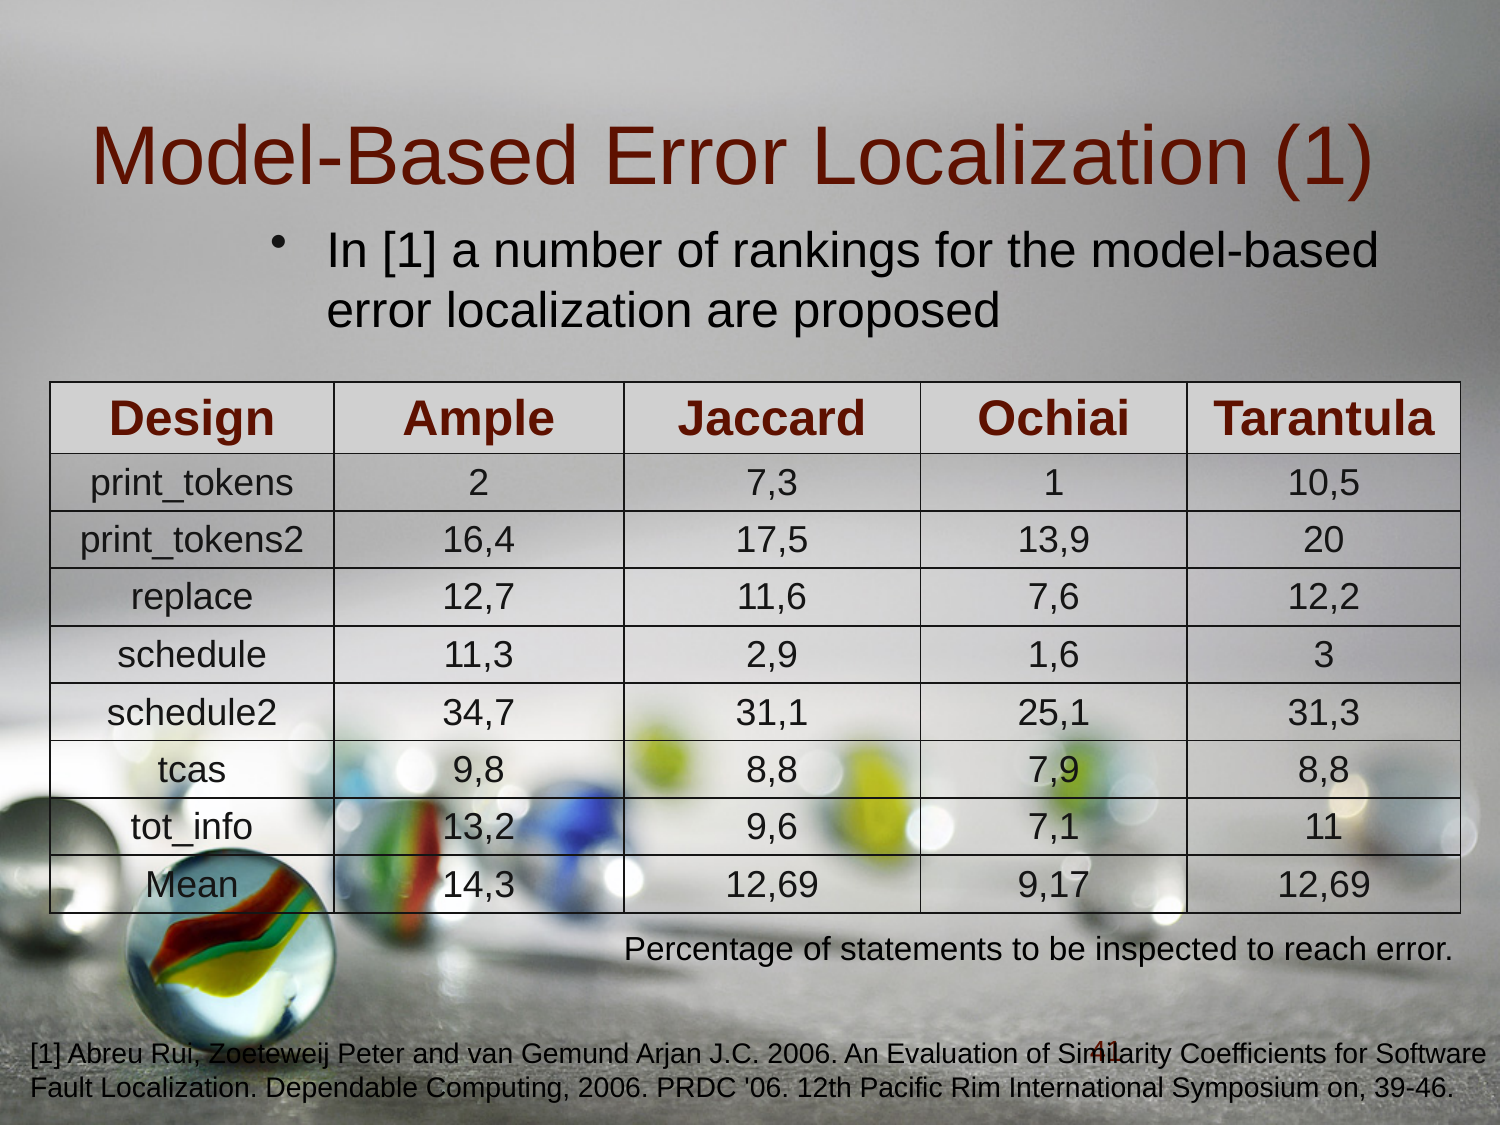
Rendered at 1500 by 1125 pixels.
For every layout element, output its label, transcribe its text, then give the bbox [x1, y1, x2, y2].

table_cell tot_info [51, 799, 333, 854]
table_cell 12,7 [335, 569, 623, 625]
table_cell 10,5 [1188, 454, 1460, 510]
table_header Ochiai [921, 383, 1186, 453]
table_cell 16,4 [335, 512, 623, 567]
table_cell 25,1 [921, 684, 1186, 740]
table_cell replace [51, 569, 333, 625]
table_cell 31,1 [625, 684, 920, 740]
table_cell 11,3 [335, 627, 623, 682]
table_cell 2 [335, 454, 623, 510]
table_cell 31,3 [1188, 684, 1460, 740]
table_cell 13,2 [335, 799, 623, 854]
list In [1] a number of rankings for the model-based error localization are proposed [255, 210, 1425, 341]
table_cell 11,6 [625, 569, 920, 625]
table_cell 9,17 [921, 856, 1186, 912]
title Model-Based Error Localization (1) [75, 57, 1425, 245]
table_cell schedule [51, 627, 333, 682]
table_cell 7,1 [921, 799, 1186, 854]
table_cell tcas [51, 741, 333, 797]
table_cell 17,5 [625, 512, 920, 567]
table_cell 12,69 [1188, 856, 1460, 912]
picture [0, 0, 1500, 1125]
table_cell 3 [1188, 627, 1460, 682]
text_box Percentage of statements to be inspected to reach error. [45, 930, 1456, 1020]
table_header Design [51, 383, 333, 453]
table_cell 12,69 [625, 856, 920, 912]
table_cell 11 [1188, 799, 1460, 854]
table_cell 1 [921, 454, 1186, 510]
text_box [1] Abreu Rui, Zoeteweij Peter and van Gemund Arjan J.C. 2006. An Evaluation of Similarity Coefficients for Software Fault Localization. Dependable Computing, 2006. PRDC '06. 12th Pacific Rim International Symposium on, 39-46. [30, 1035, 1495, 1125]
table_cell 13,9 [921, 512, 1186, 567]
table_header Ample [335, 383, 623, 453]
table_cell 8,8 [1188, 741, 1460, 797]
table_cell print_tokens2 [51, 512, 333, 567]
table_header Tarantula [1188, 383, 1460, 453]
table_cell 7,9 [921, 741, 1186, 797]
table_cell 9,6 [625, 799, 920, 854]
table_cell 1,6 [921, 627, 1186, 682]
table_cell 2,9 [625, 627, 920, 682]
table_cell 20 [1188, 512, 1460, 567]
table_cell 12,2 [1188, 569, 1460, 625]
table_cell 34,7 [335, 684, 623, 740]
table_cell 8,8 [625, 741, 920, 797]
table_cell schedule2 [51, 684, 333, 740]
table_header Jaccard [625, 383, 920, 453]
table_cell Mean [51, 856, 333, 912]
table_cell 7,6 [921, 569, 1186, 625]
table_cell print_tokens [51, 454, 333, 510]
table_cell 14,3 [335, 856, 623, 912]
table_cell 7,3 [625, 454, 920, 510]
table_cell 9,8 [335, 741, 623, 797]
